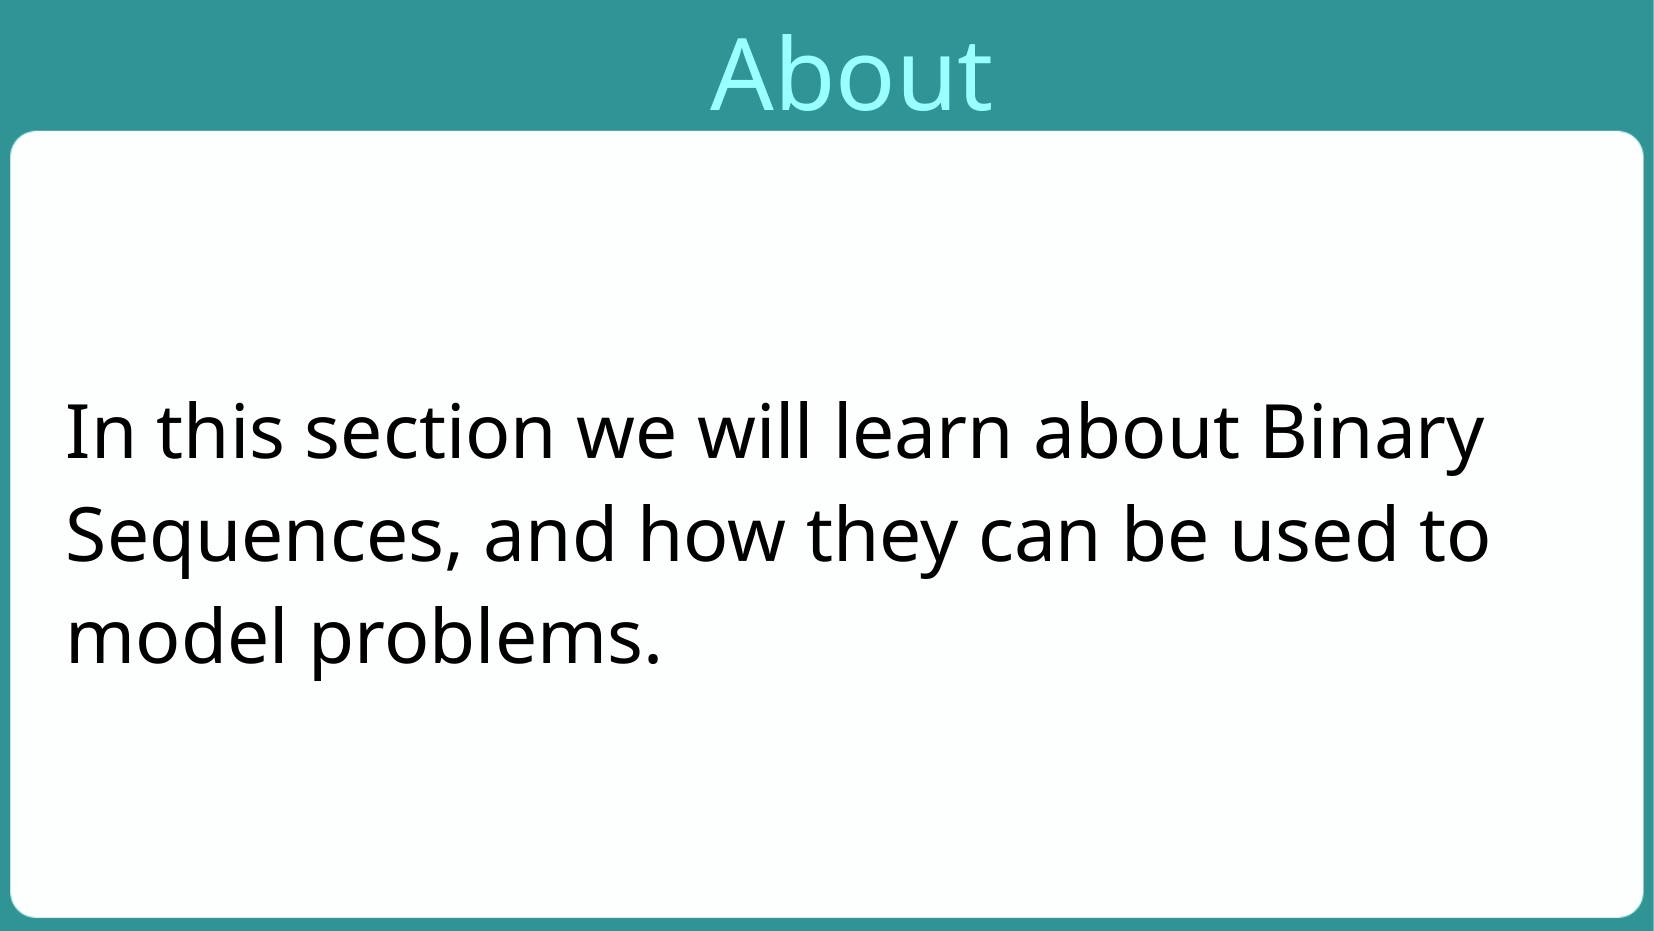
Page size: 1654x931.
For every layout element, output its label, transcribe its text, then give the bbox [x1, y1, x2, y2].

text_box In this section we will learn about Binary Sequences, and how they can be used to model problems. [65, 175, 1614, 889]
picture [0, 0, 1654, 931]
title About [193, 13, 1511, 130]
